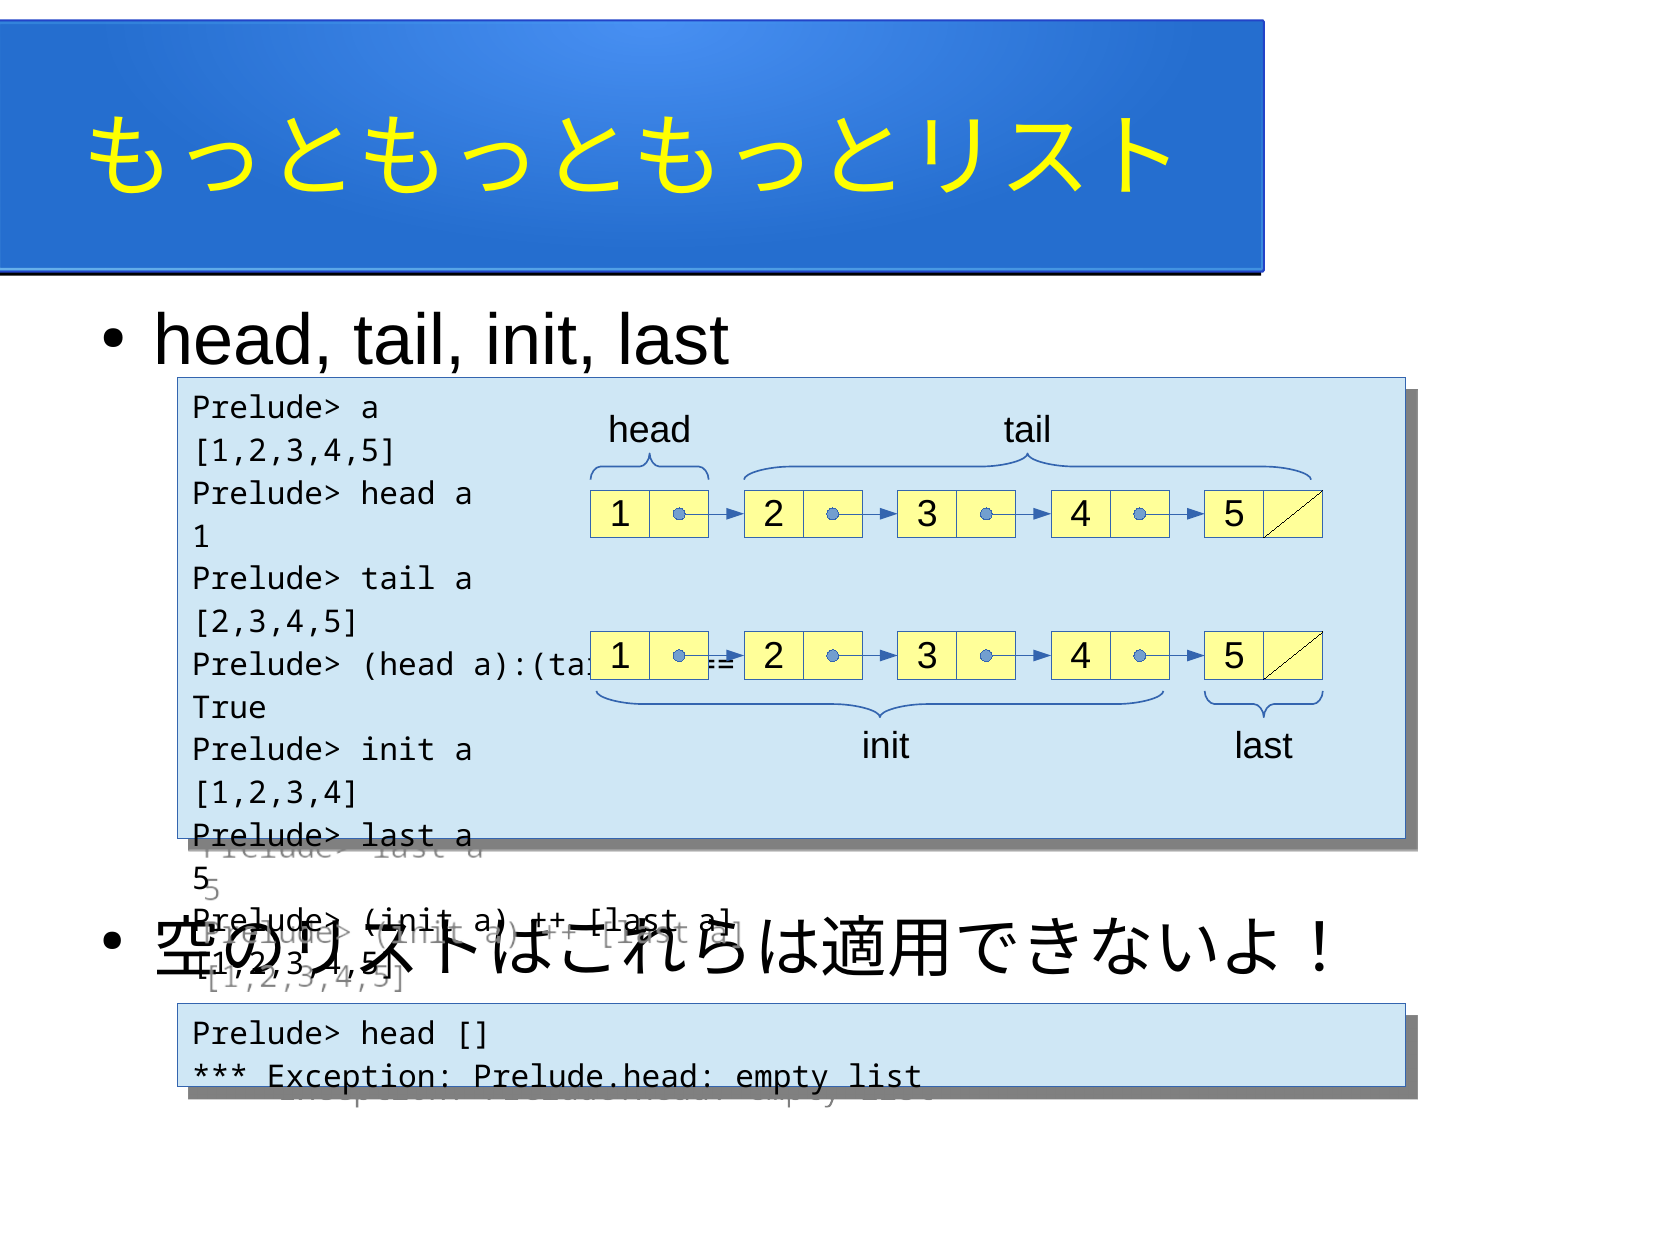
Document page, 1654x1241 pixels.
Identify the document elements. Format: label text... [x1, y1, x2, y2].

text_box Prelude> head [] *** Exception: Prelude.head: empty list [177, 1003, 1406, 1087]
text_box tail [968, 401, 1087, 459]
text_box 4 [1051, 631, 1110, 680]
text_box [803, 490, 863, 538]
text_box 3 [897, 631, 956, 680]
text_box [649, 490, 709, 538]
text_box 1 [590, 490, 649, 538]
text_box init [826, 717, 945, 774]
text_box [803, 631, 863, 680]
text_box head [590, 401, 709, 459]
text_box [1263, 490, 1323, 538]
text_box 1 [590, 631, 649, 680]
text_box 5 [1204, 490, 1263, 538]
title もっともっともっとリスト [82, 47, 1235, 252]
text_box last [1204, 717, 1323, 774]
text_box 2 [744, 490, 803, 538]
text_box [1110, 631, 1170, 680]
text_box 5 [1204, 631, 1263, 680]
text_box [1263, 631, 1323, 680]
text_box Prelude> a [1,2,3,4,5] Prelude> head a 1 Prelude> tail a [2,3,4,5] Prelude> (head a):(tail a) == a True Prelude> init a [1,2,3,4] Prelude> last a 5 Prelude> (init a) ++ [last a] [1,2,3,4,5] [177, 377, 1406, 839]
text_box 3 [897, 490, 956, 538]
text_box [649, 631, 709, 680]
text_box 4 [1051, 490, 1110, 538]
text_box [956, 631, 1016, 680]
text_box 2 [744, 631, 803, 680]
text_box [956, 490, 1016, 538]
list head, tail, init, last 空のリストはこれらは適用できないよ！ [82, 299, 1571, 1111]
text_box [1110, 490, 1170, 538]
